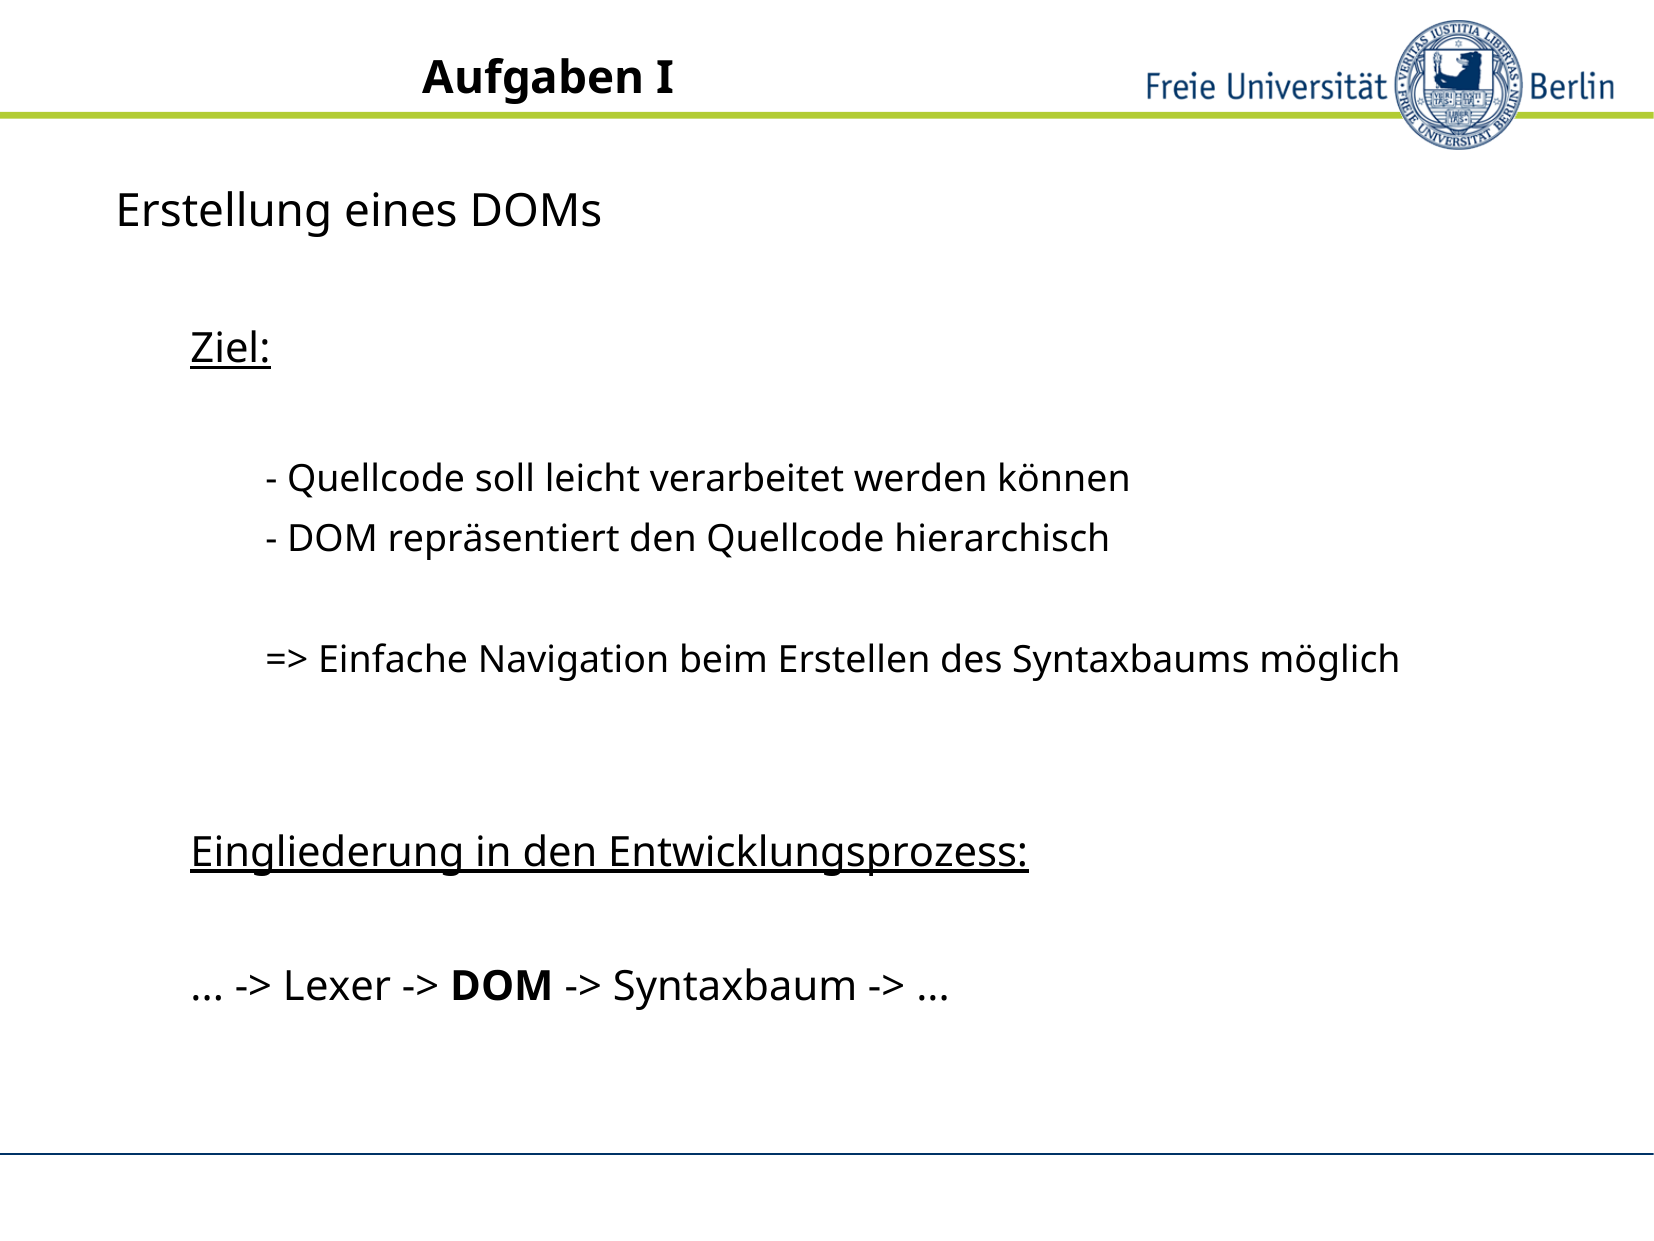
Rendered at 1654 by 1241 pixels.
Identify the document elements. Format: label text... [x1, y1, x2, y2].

title Aufgaben I [422, 7, 1654, 145]
picture [1139, 145, 1620, 151]
list Erstellung eines DOMs Ziel: - Quellcode soll leicht verarbeitet werden können - DOM repräsentiert den Quellcode hierarchisch => Einfache Navigation beim Erstellen des Syntaxbaums möglich Eingliederung in den Entwicklungsprozess: ... -> Lexer -> DOM -> Syntaxbaum -> ... [115, 177, 1418, 1063]
